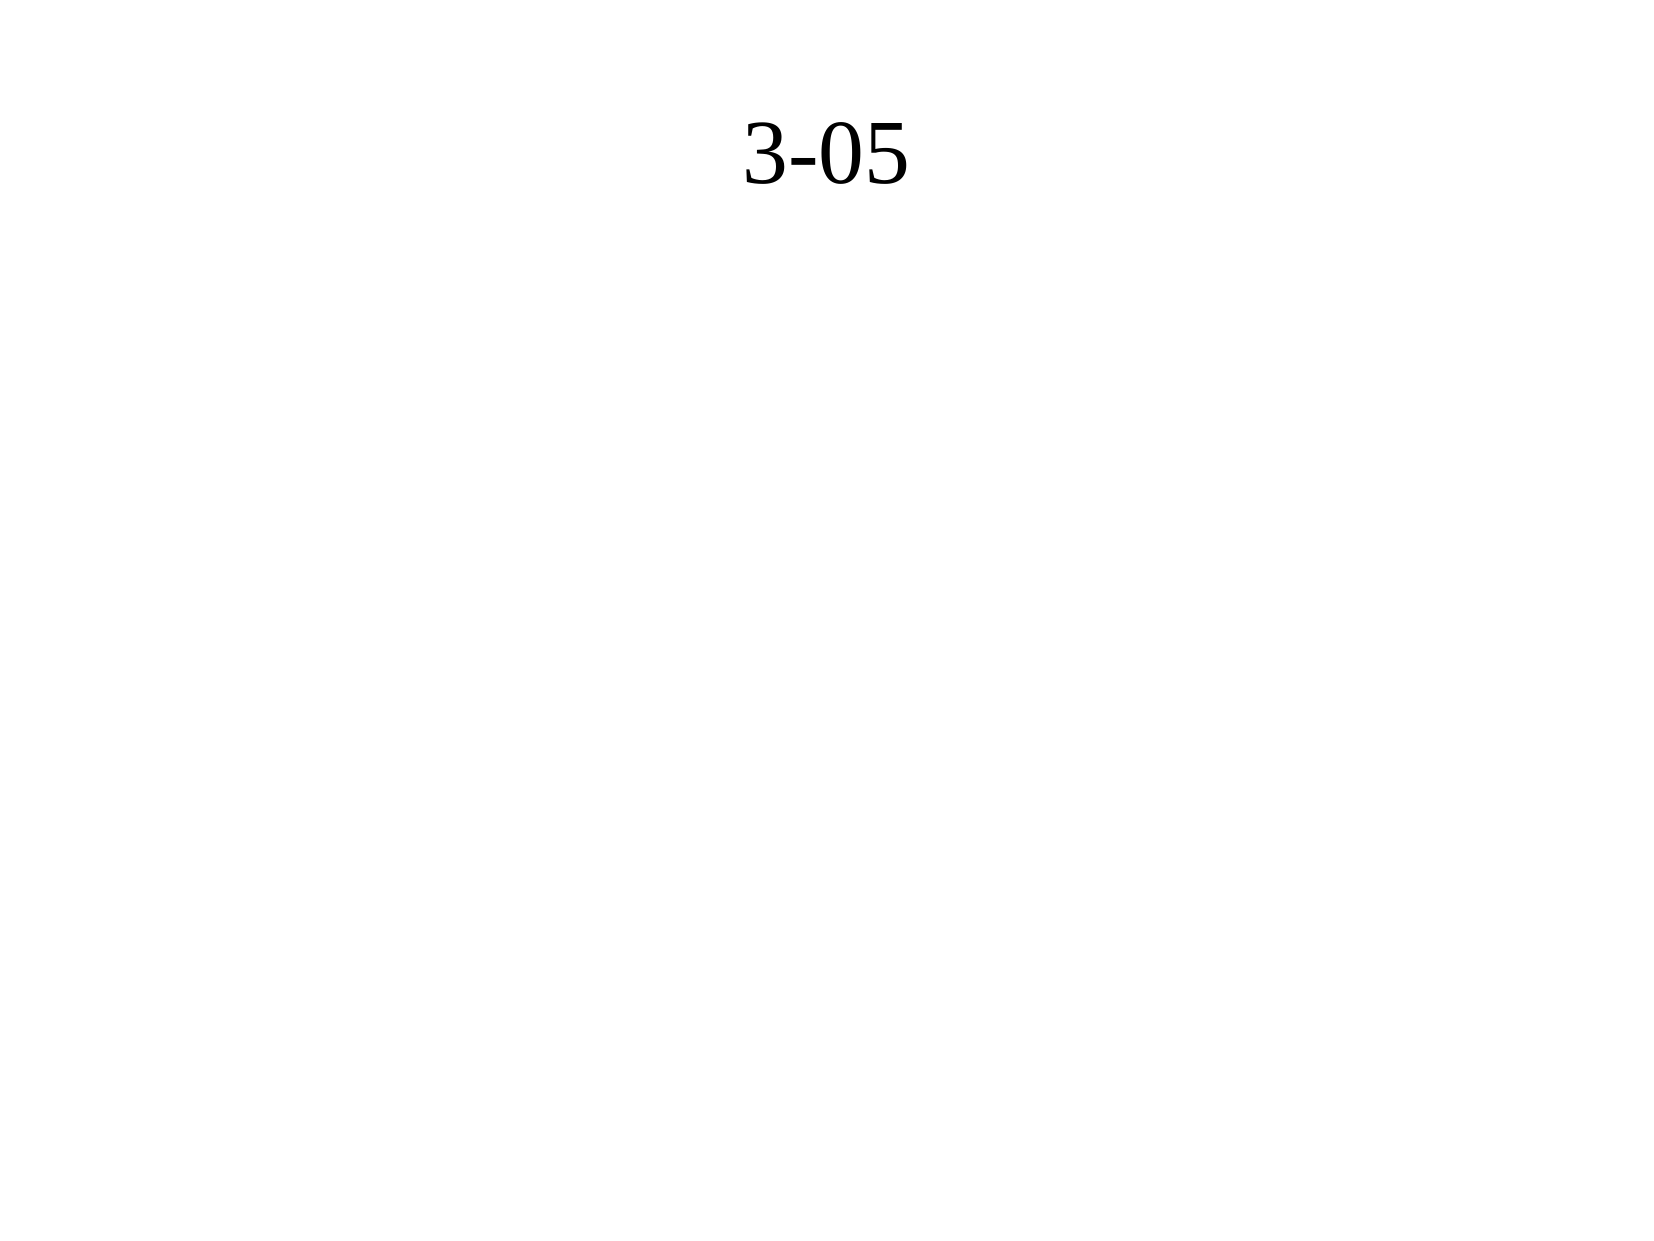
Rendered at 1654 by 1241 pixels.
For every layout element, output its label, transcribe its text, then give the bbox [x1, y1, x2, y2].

title 3-05 [82, 49, 1571, 257]
